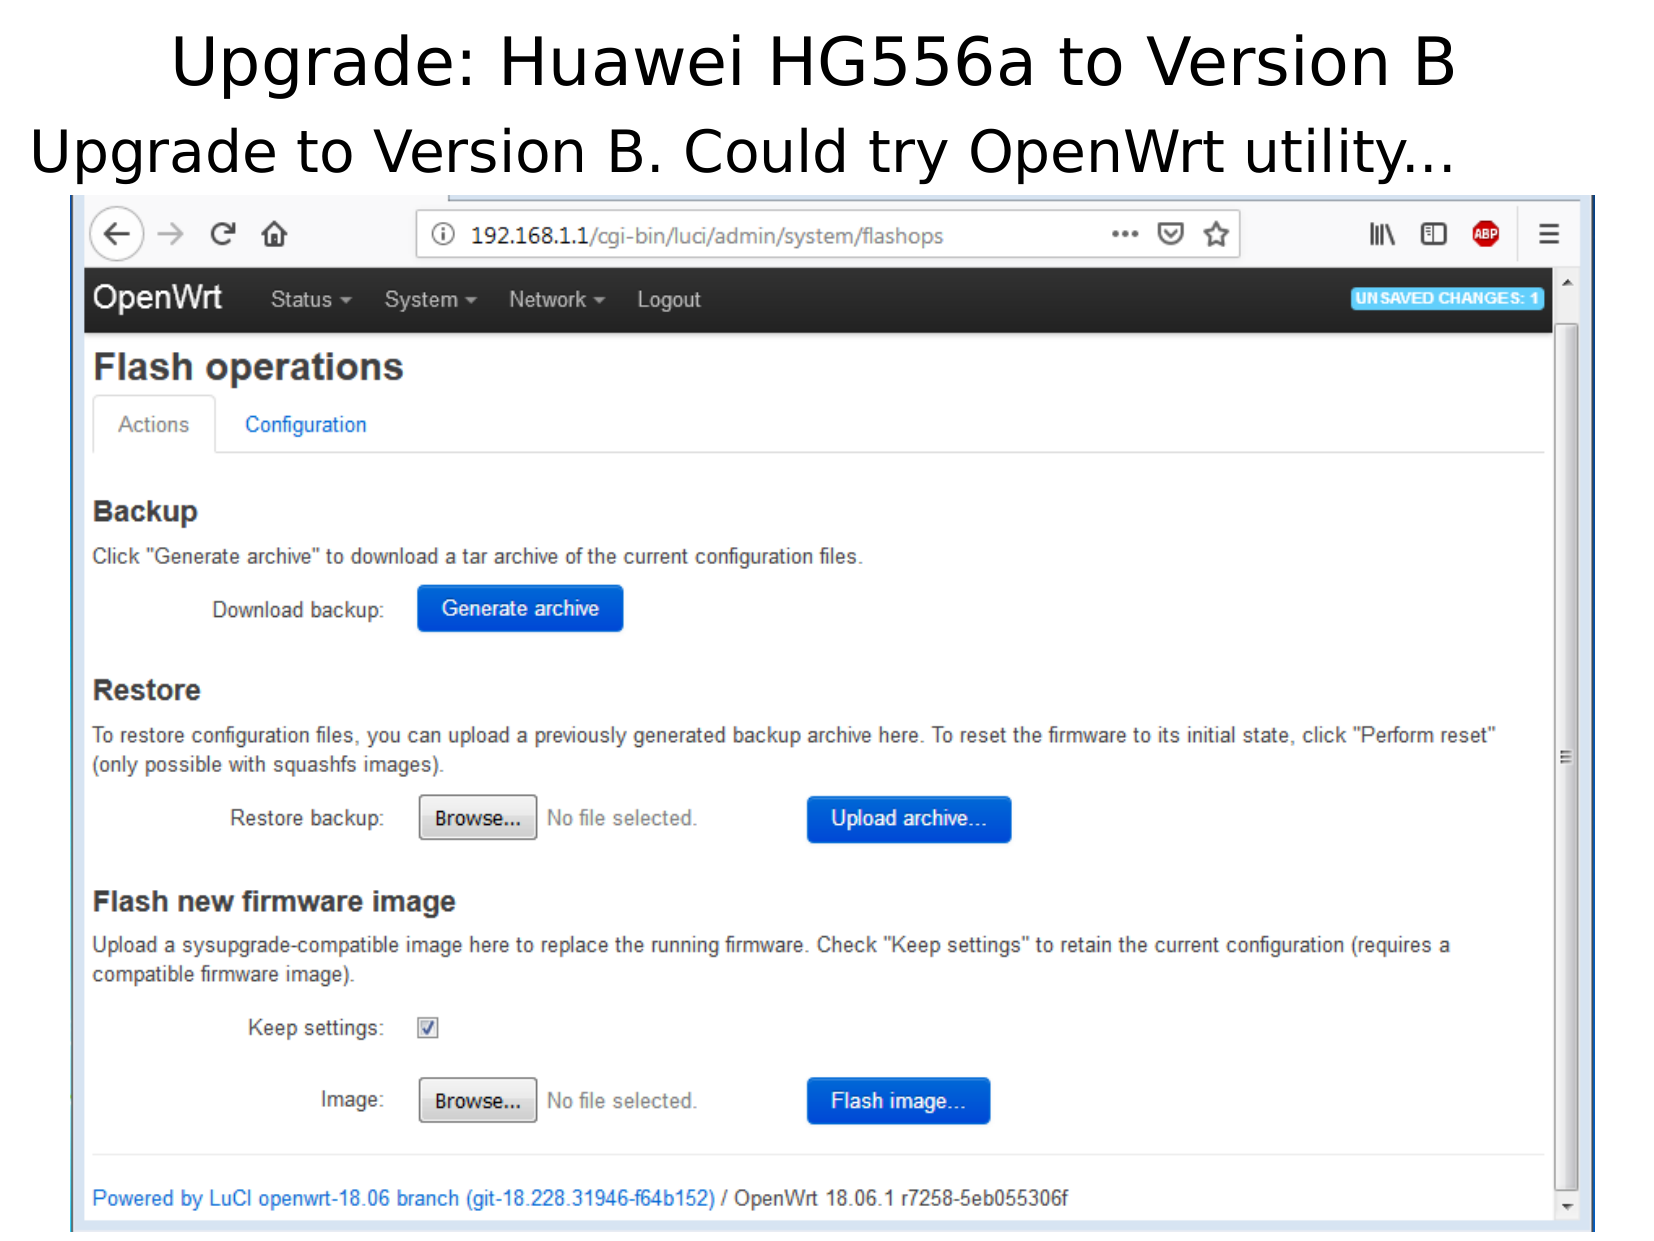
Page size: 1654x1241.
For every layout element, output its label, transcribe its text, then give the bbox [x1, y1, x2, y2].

picture [70, 195, 1595, 1232]
text_box Upgrade to Version B. Could try OpenWrt utility... [14, 111, 1645, 199]
title Upgrade: Huawei HG556a to Version B [70, 23, 1560, 102]
